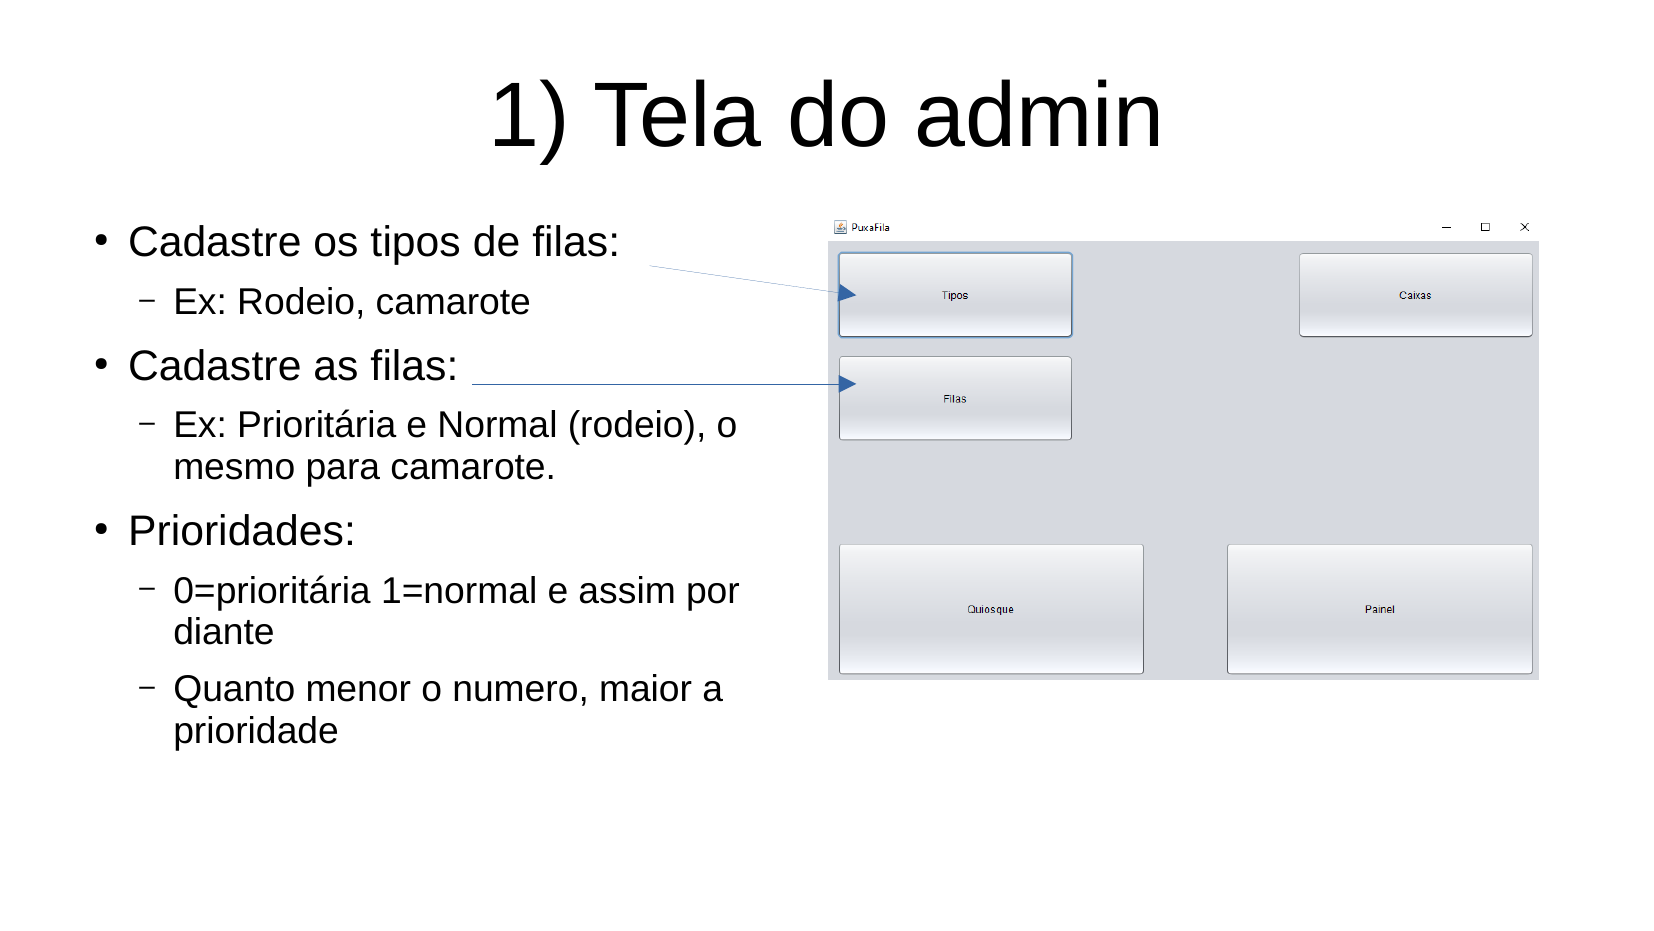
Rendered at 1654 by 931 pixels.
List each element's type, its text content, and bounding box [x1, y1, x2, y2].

list Cadastre os tipos de filas: Ex: Rodeio, camarote Cadastre as filas: Ex: Prioritária e Normal (rodeio), o mesmo para camarote. Prioridades: 0=prioritária 1=normal e assim por diante Quanto menor o numero, maior a prioridade [82, 217, 768, 758]
title 1) Tela do admin [82, 37, 1571, 193]
picture [828, 217, 1539, 680]
